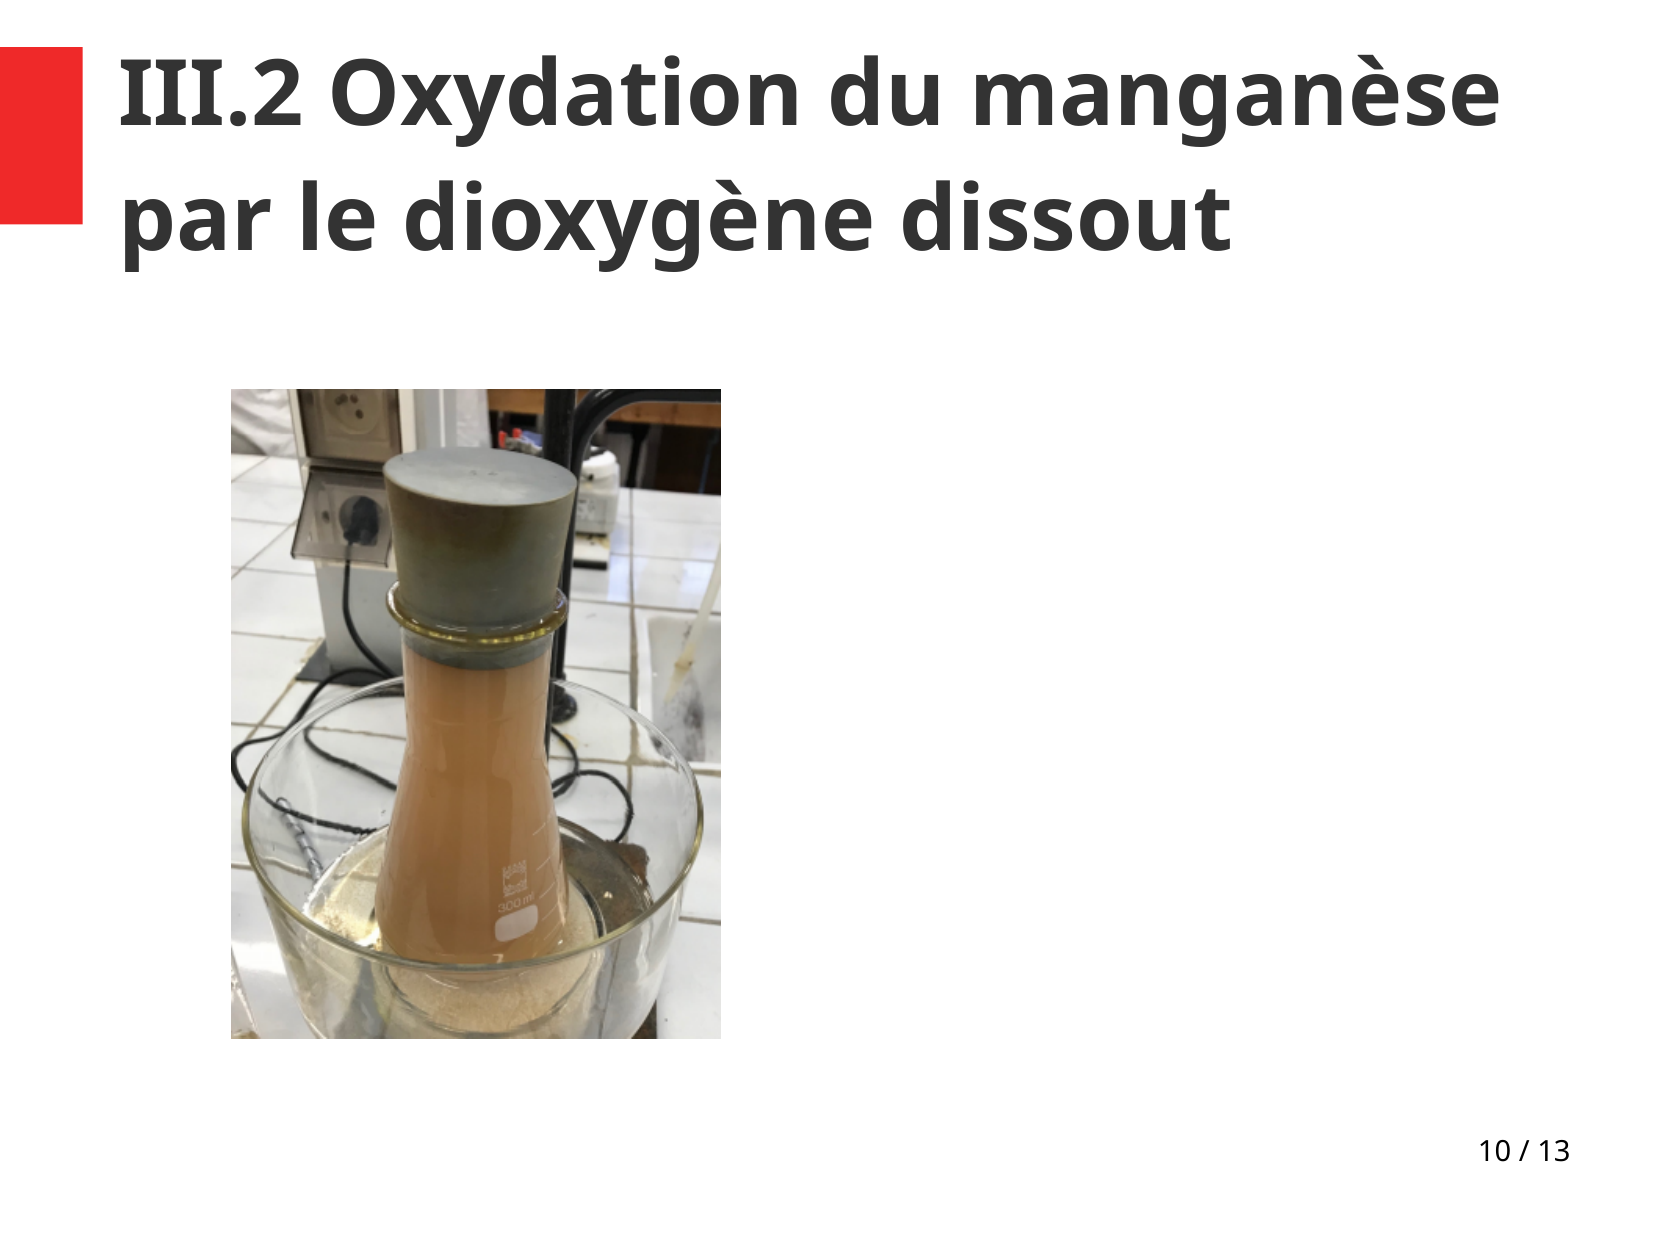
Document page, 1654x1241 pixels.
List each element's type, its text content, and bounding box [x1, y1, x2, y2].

picture [231, 389, 721, 1039]
title III.2 Oxydation du manganèse par le dioxygène dissout [118, 27, 1571, 278]
